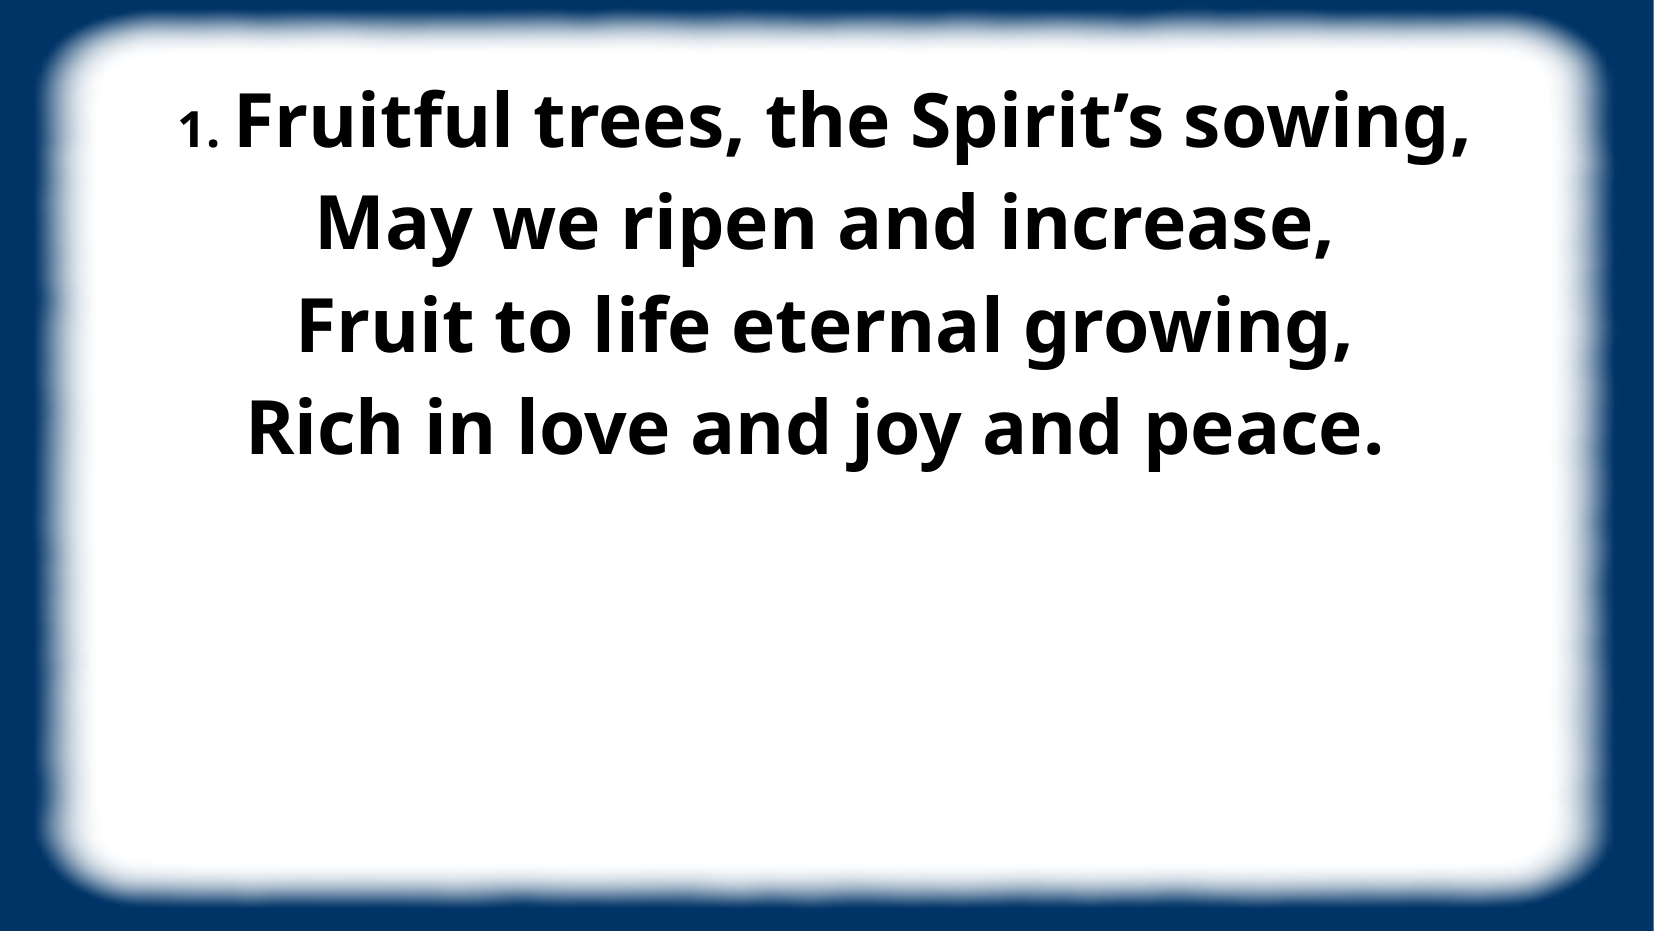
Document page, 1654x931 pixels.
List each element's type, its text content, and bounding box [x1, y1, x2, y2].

text_box 1. Fruitful trees, the Spirit’s sowing, May we ripen and increase, Fruit to life eternal growing, Rich in love and joy and peace. [90, 60, 1561, 473]
picture [0, 0, 1654, 931]
